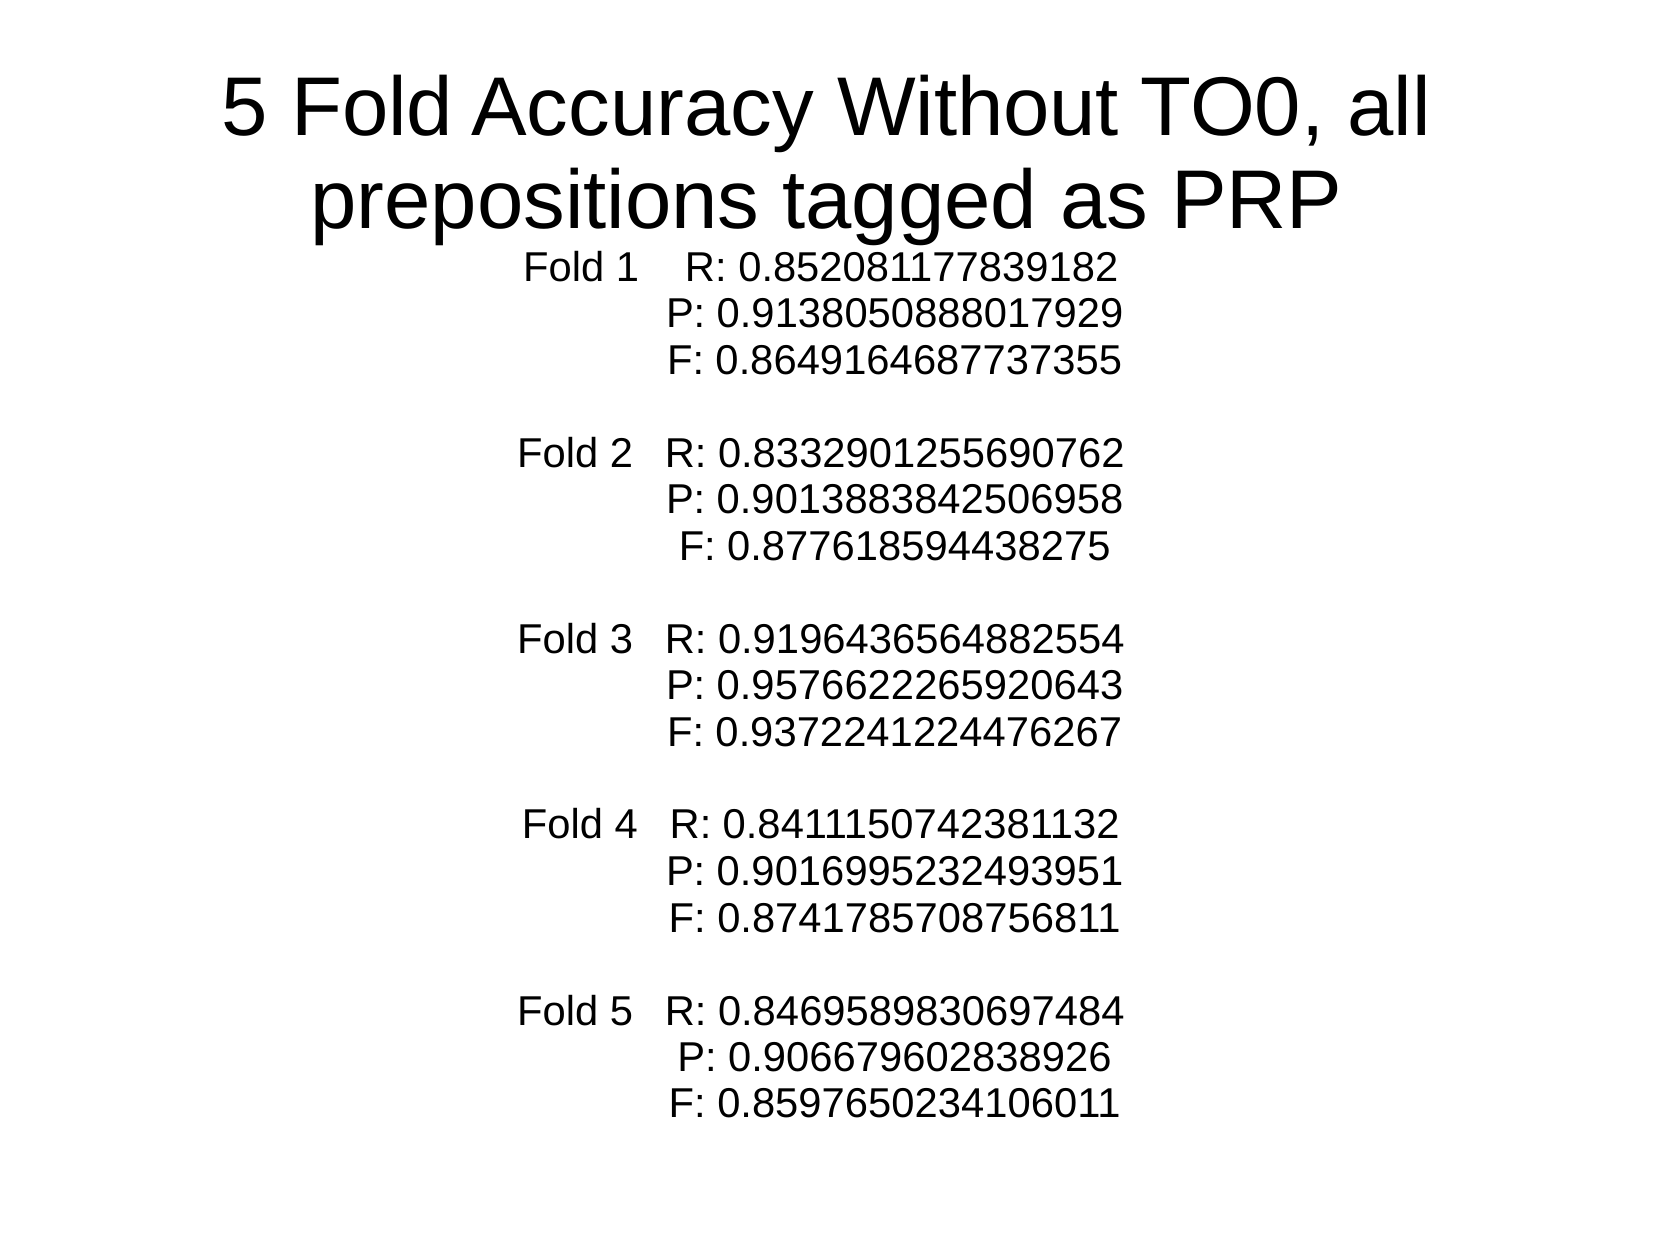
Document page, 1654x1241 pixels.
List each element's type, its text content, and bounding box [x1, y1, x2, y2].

title 5 Fold Accuracy Without TO0, all prepositions tagged as PRP [82, 49, 1571, 257]
text_box Fold 1 R: 0.852081177839182 P: 0.9138050888017929 F: 0.8649164687737355 Fold 2 R: 0.8332901255690762 P: 0.9013883842506958 F: 0.877618594438275 Fold 3 R: 0.9196436564882554 P: 0.9576622265920643 F: 0.9372241224476267 Fold 4 R: 0.8411150742381132 P: 0.9016995232493951 F: 0.8741785708756811 Fold 5 R: 0.8469589830697484 P: 0.906679602838926 F: 0.8597650234106011 [165, 236, 1477, 1135]
